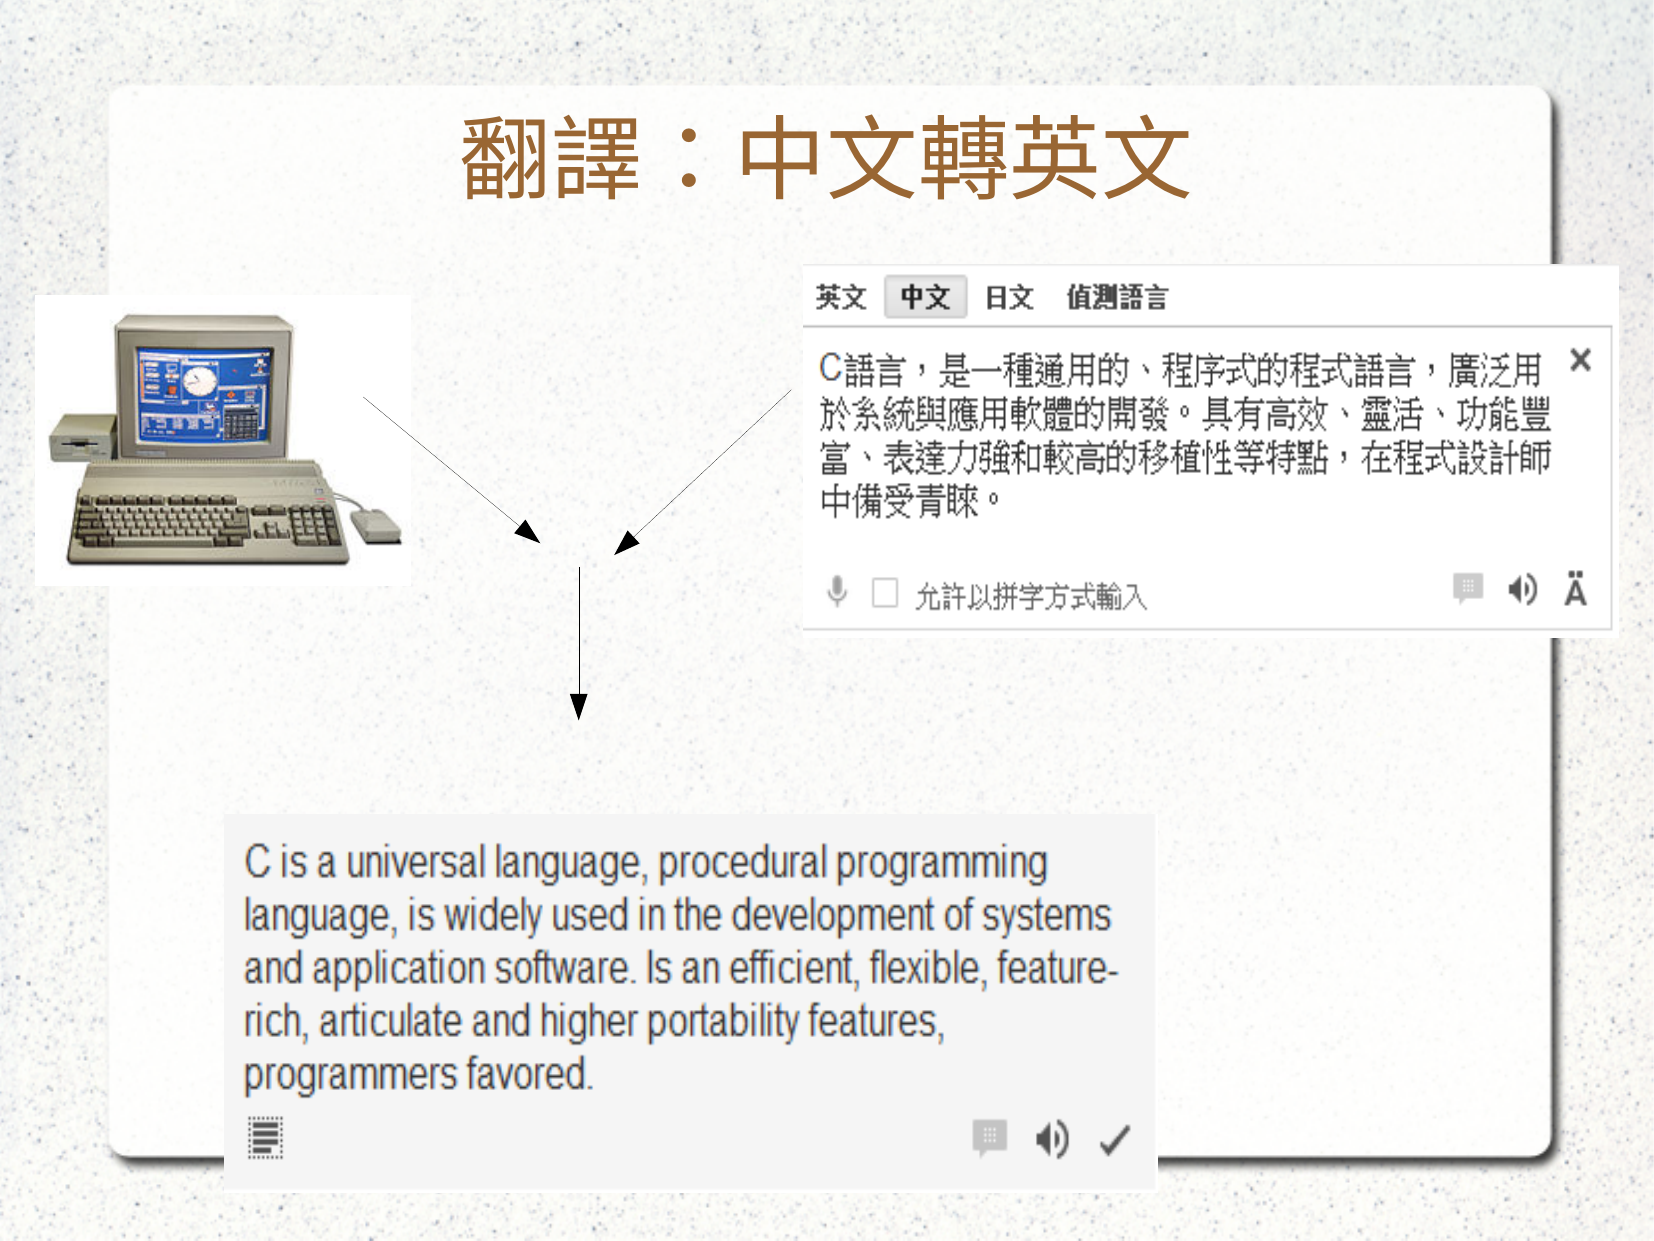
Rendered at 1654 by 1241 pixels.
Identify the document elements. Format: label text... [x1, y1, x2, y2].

title 翻譯：中文轉英文 [82, 49, 1571, 257]
picture [0, 0, 1654, 1241]
